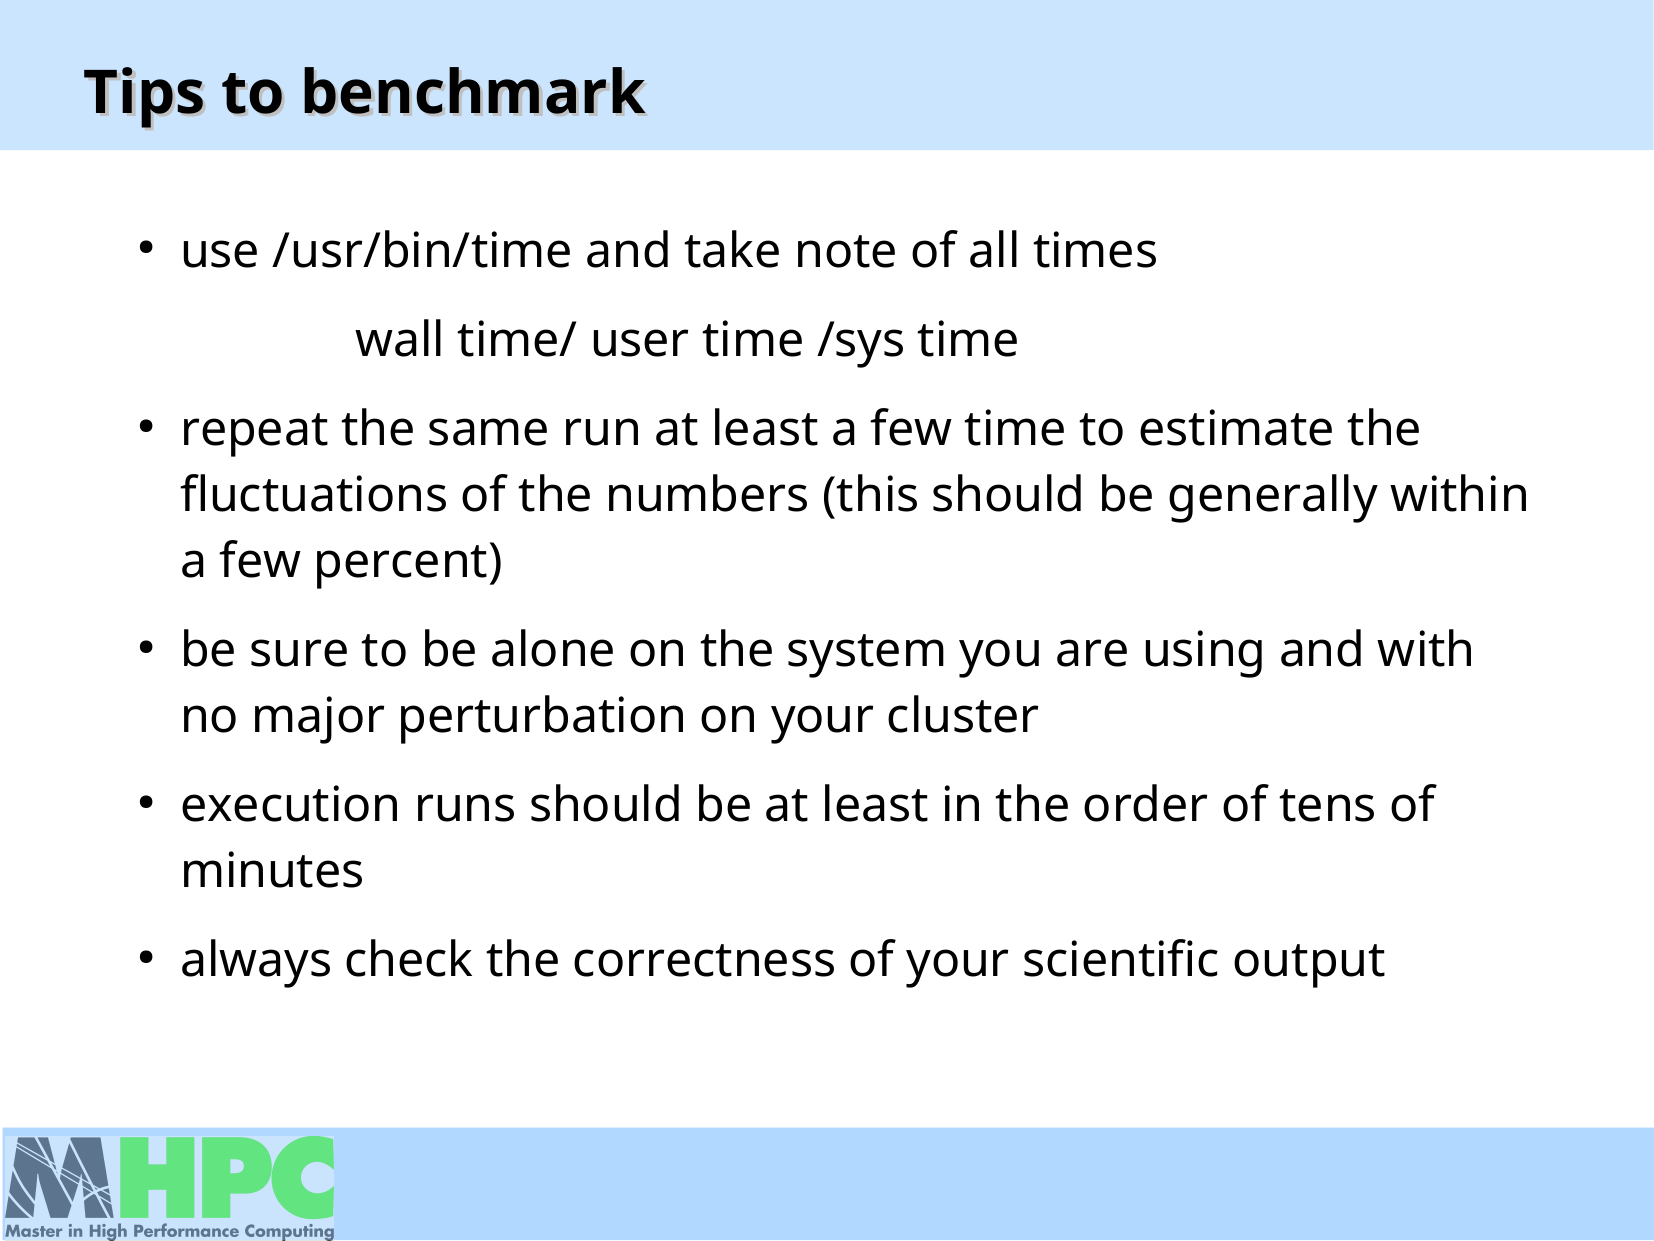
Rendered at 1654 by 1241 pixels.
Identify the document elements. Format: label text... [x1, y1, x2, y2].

title Tips to benchmark [67, 0, 1565, 187]
list use /usr/bin/time and take note of all times wall time/ user time /sys time repeat the same run at least a few time to estimate the fluctuations of the numbers (this should be generally within a few percent) be sure to be alone on the system you are using and with no major perturbation on your cluster execution runs should be at least in the order of tens of minutes always check the correctness of your scientific output [100, 215, 1548, 999]
